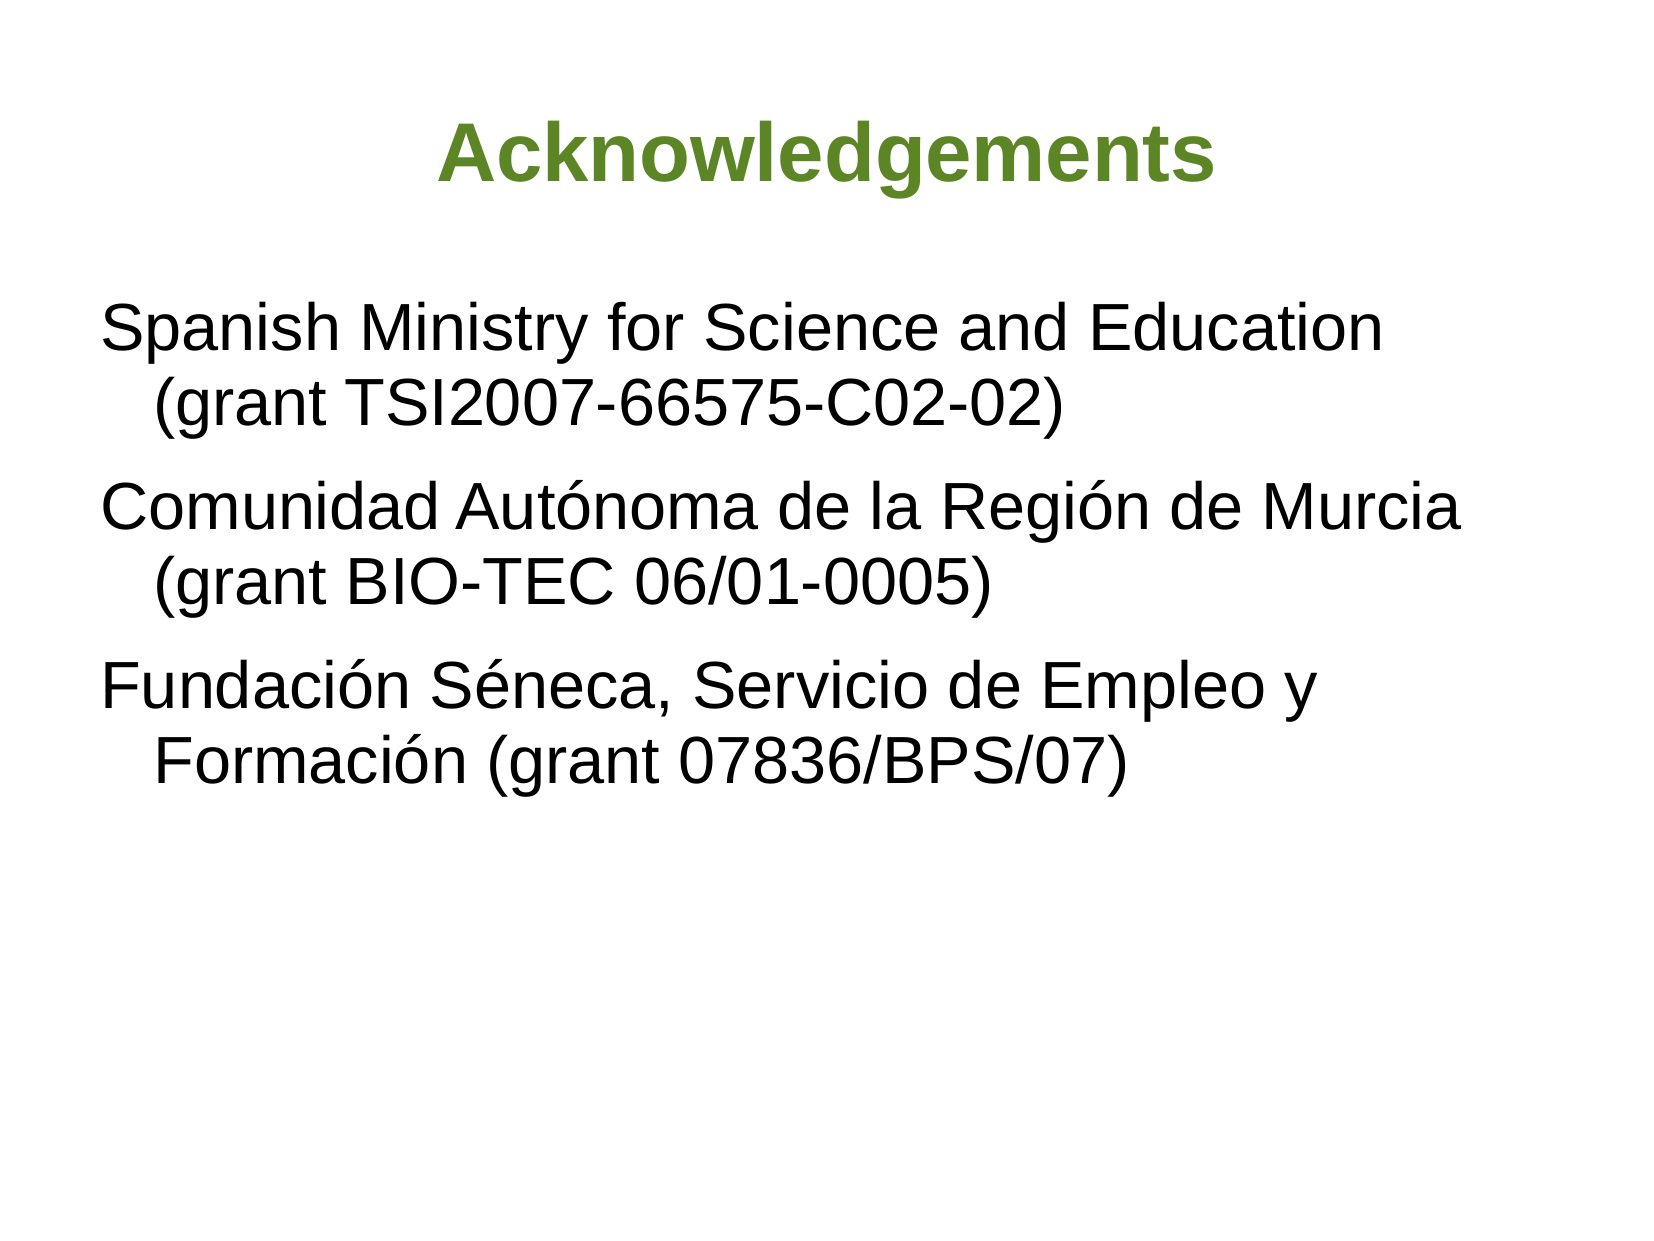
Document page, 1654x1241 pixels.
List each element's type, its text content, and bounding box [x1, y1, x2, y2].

list Spanish Ministry for Science and Education (grant TSI2007-66575-C02-02) Comunidad Autónoma de la Región de Murcia (grant BIO-TEC 06/01-0005) Fundación Séneca, Servicio de Empleo y Formación (grant 07836/BPS/07) [82, 290, 1571, 1094]
title Acknowledgements [82, 49, 1571, 257]
